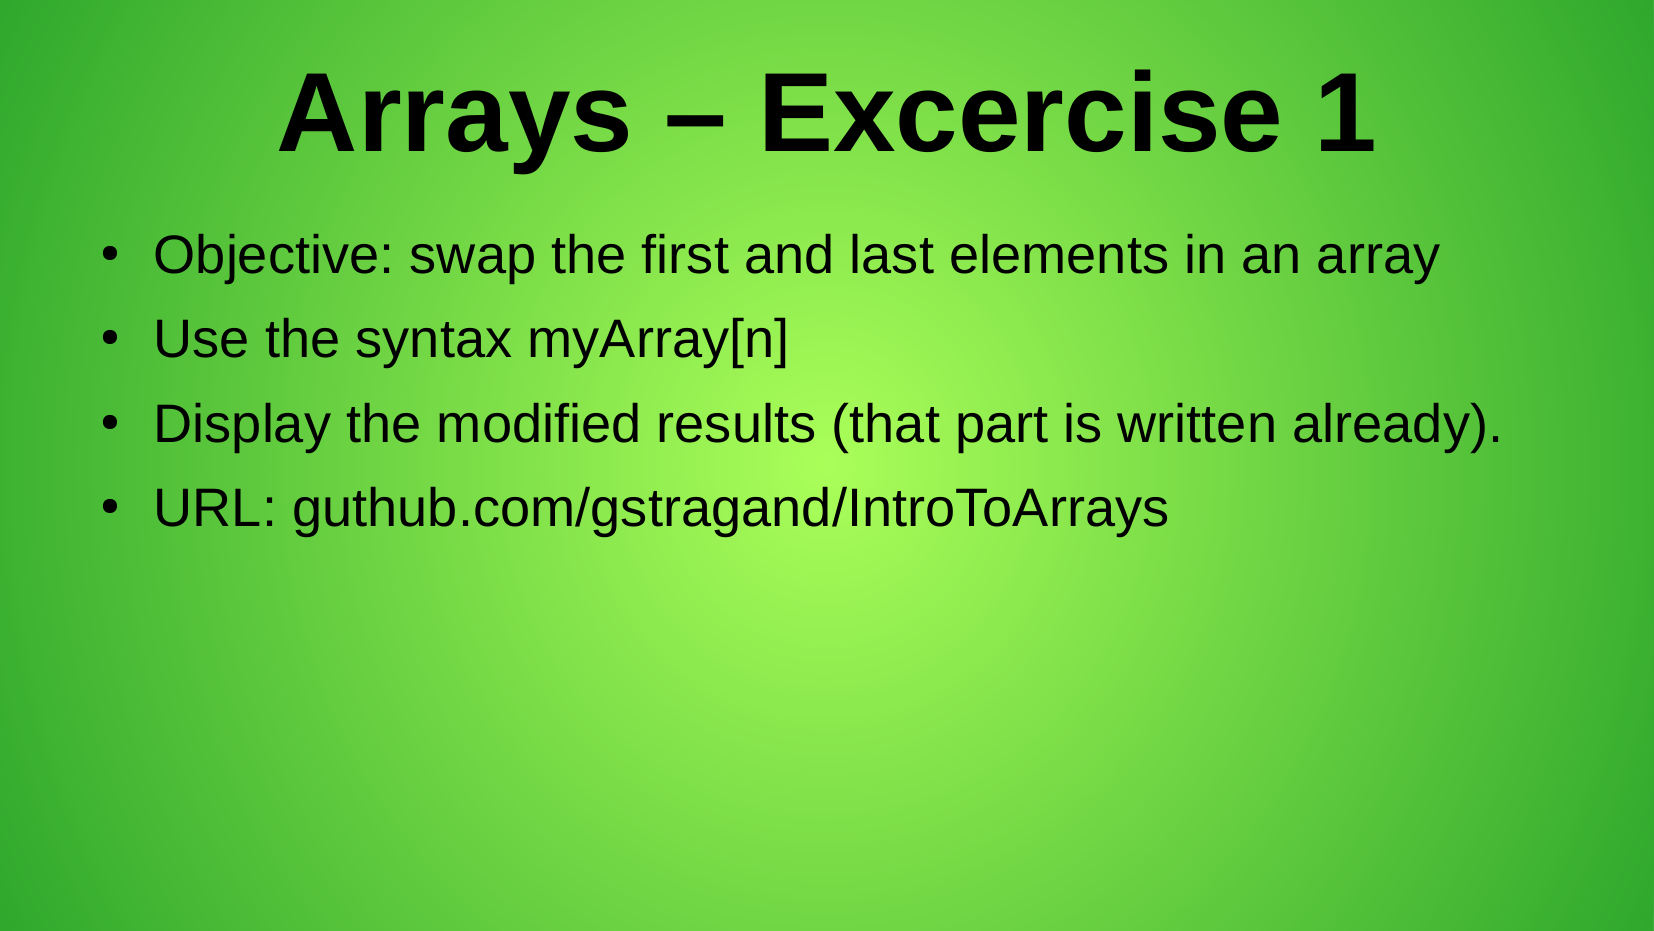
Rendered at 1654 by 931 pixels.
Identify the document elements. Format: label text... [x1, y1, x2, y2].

title Arrays – Excercise 1 [82, 35, 1571, 189]
list Objective: swap the first and last elements in an array Use the syntax myArray[n] Display the modified results (that part is written already). URL: guthub.com/gstragand/IntroToArrays [82, 224, 1571, 764]
